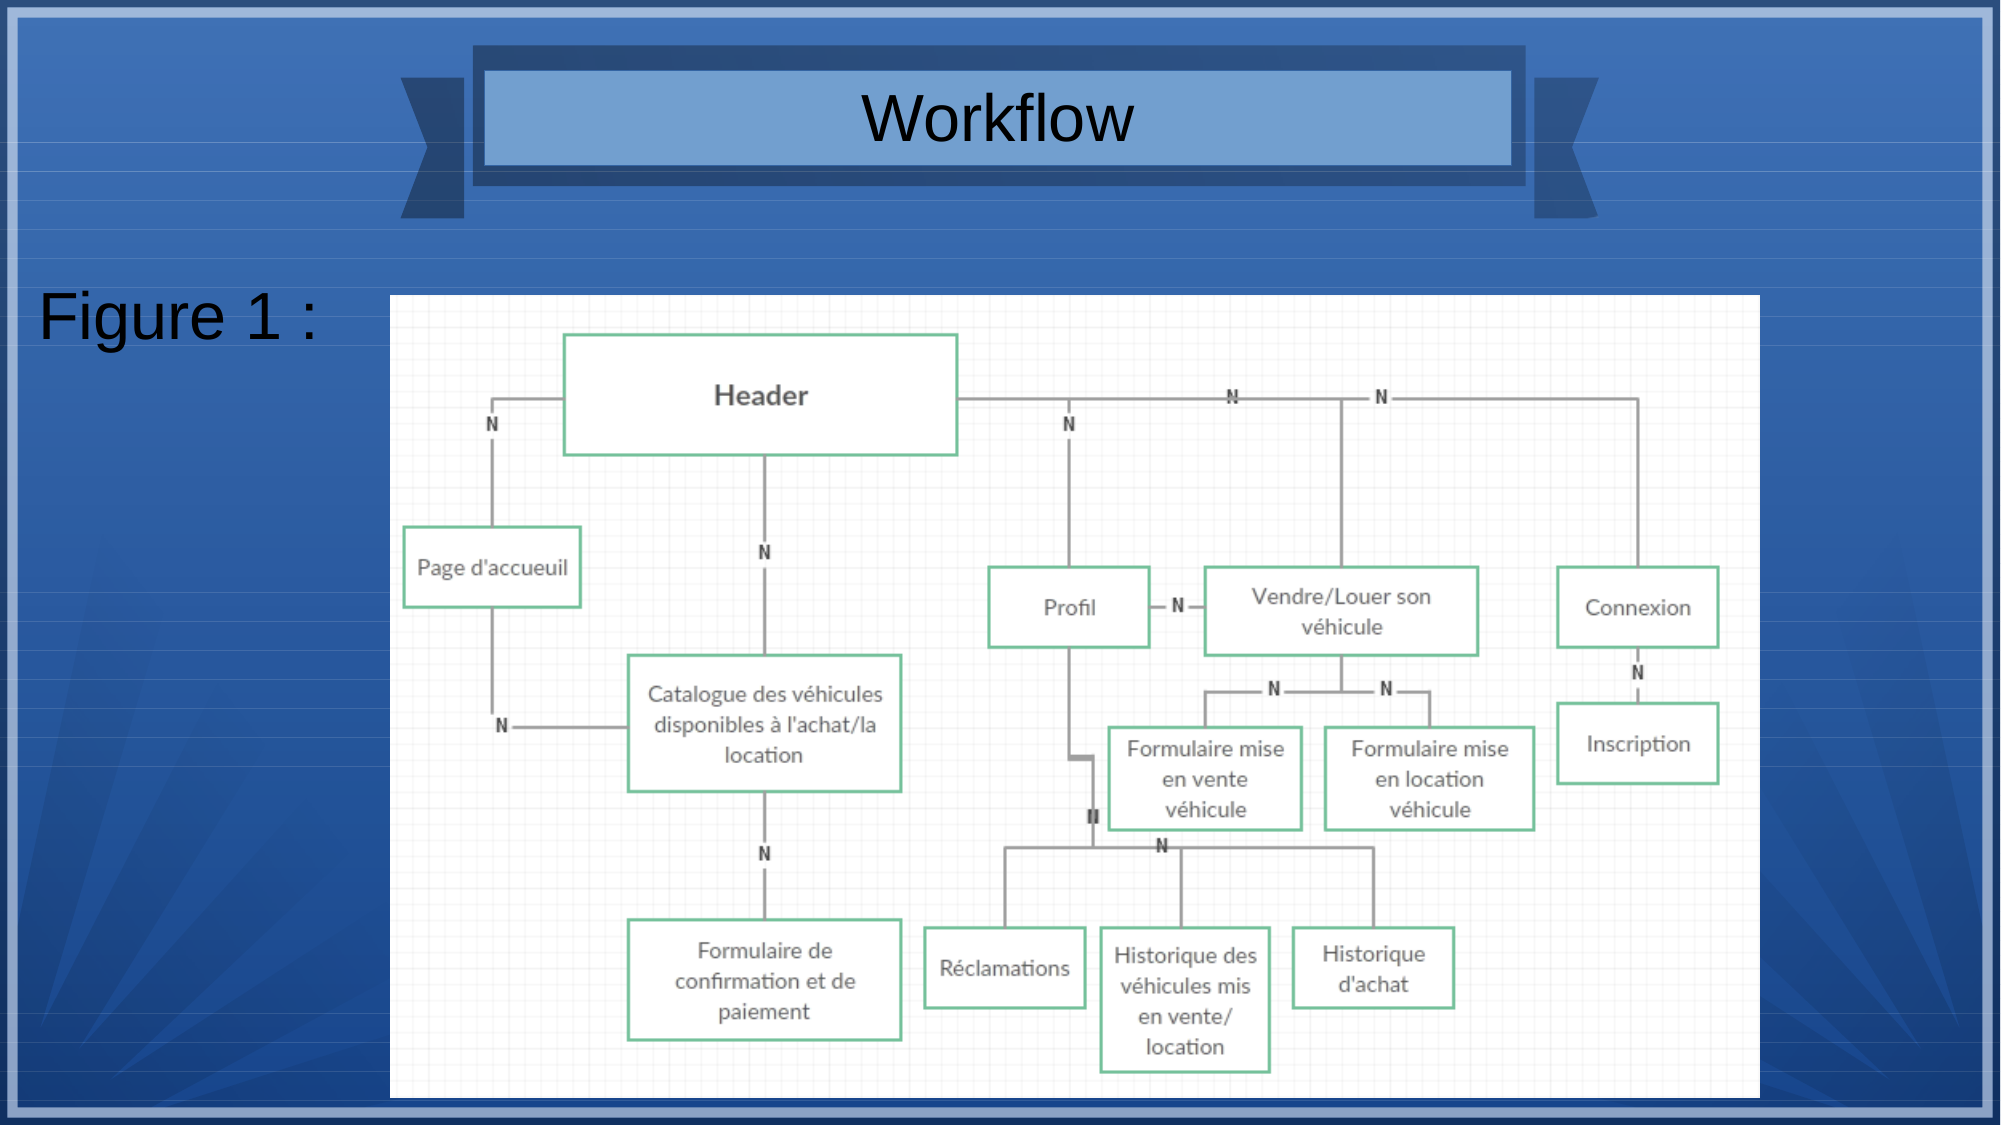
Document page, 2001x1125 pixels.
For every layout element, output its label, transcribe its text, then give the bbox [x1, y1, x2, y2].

picture [390, 295, 1760, 1098]
text_box Figure 1 : [23, 271, 336, 362]
text_box Workflow [484, 70, 1512, 166]
